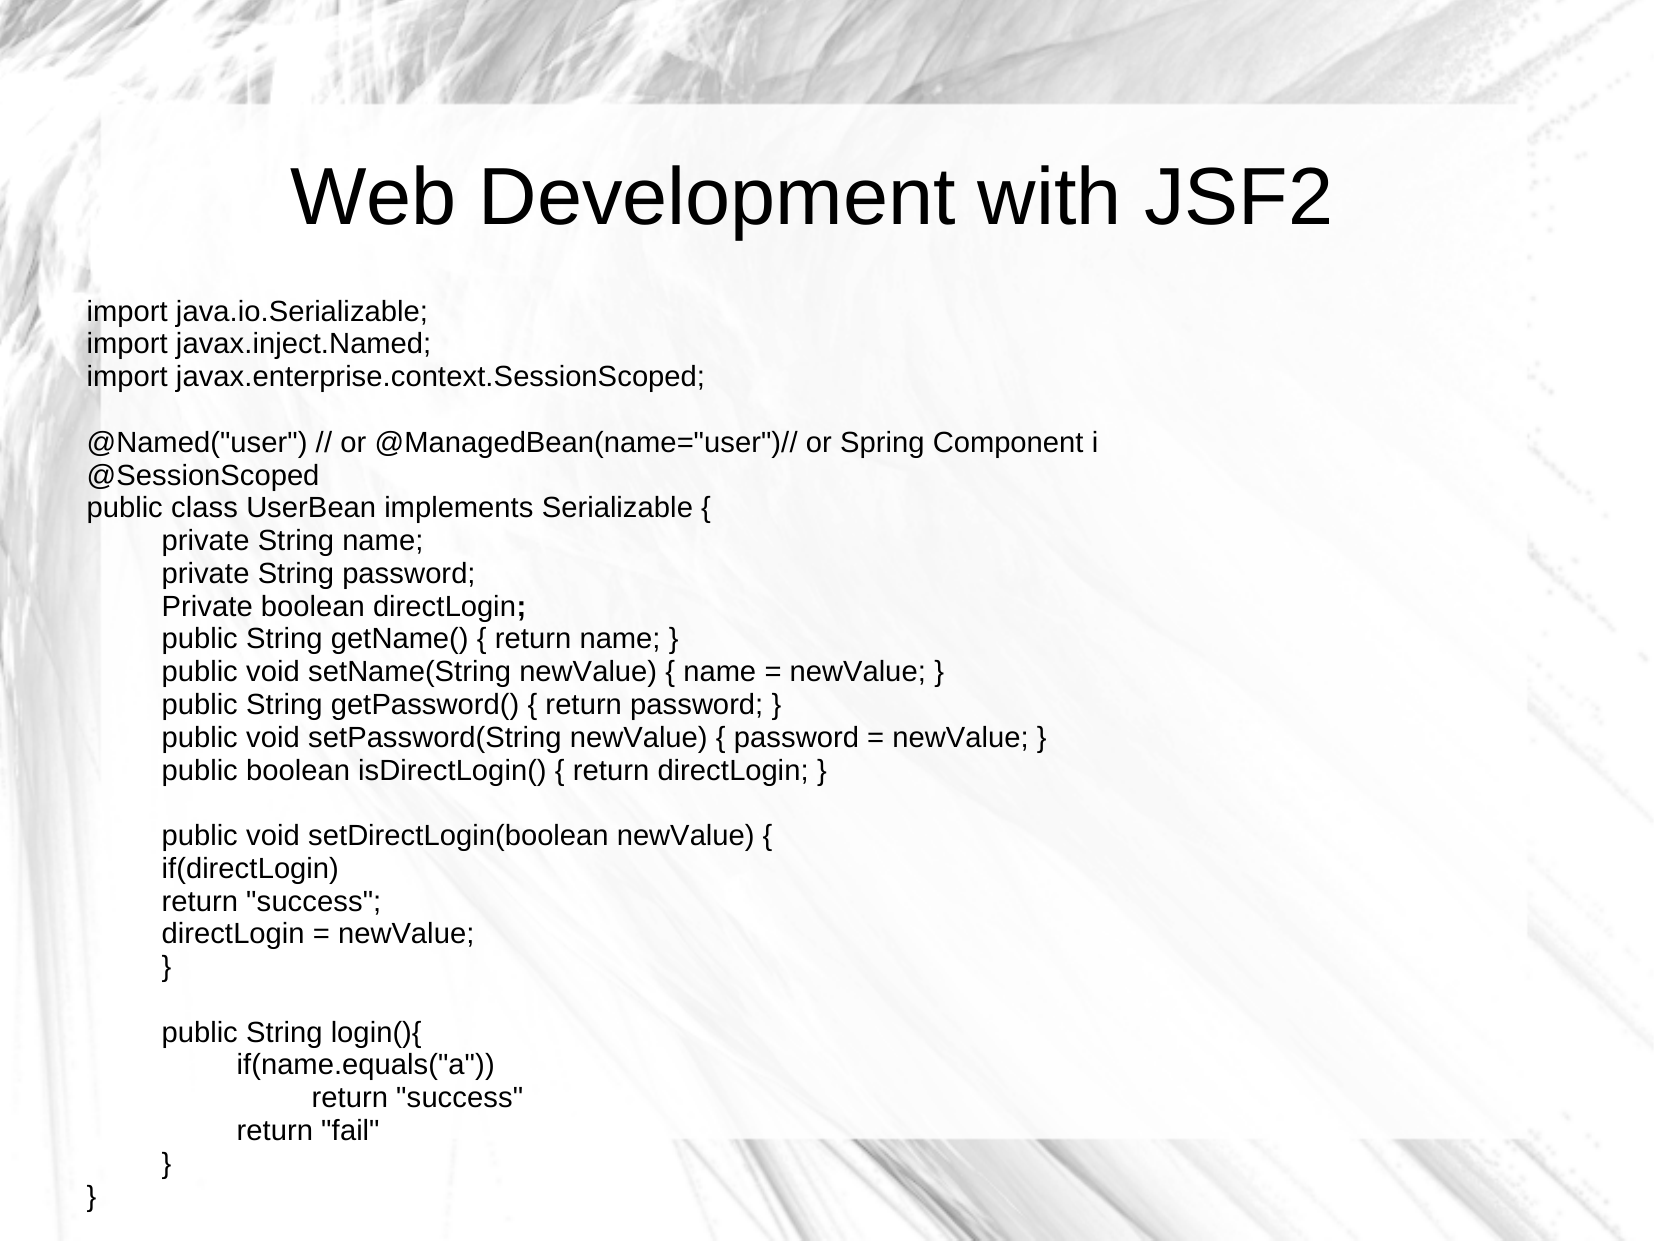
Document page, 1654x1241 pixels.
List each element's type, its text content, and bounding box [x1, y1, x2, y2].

subtitle import java.io.Serializable; import javax.inject.Named; import javax.enterprise.context.SessionScoped; @Named("user") // or @ManagedBean(name="user")// or Spring Component i @SessionScoped public class UserBean implements Serializable { private String name; private String password; Private boolean directLogin; public String getName() { return name; } public void setName(String newValue) { name = newValue; } public String getPassword() { return password; } public void setPassword(String newValue) { password = newValue; } public boolean isDirectLogin() { return directLogin; } public void setDirectLogin(boolean newValue) { if(directLogin) return "success"; directLogin = newValue; } public String login(){ if(name.equals("a")) return "success" return "fail" } } [86, 261, 1542, 1241]
picture [0, 0, 1654, 1241]
title Web Development with JSF2 [118, 112, 1506, 261]
